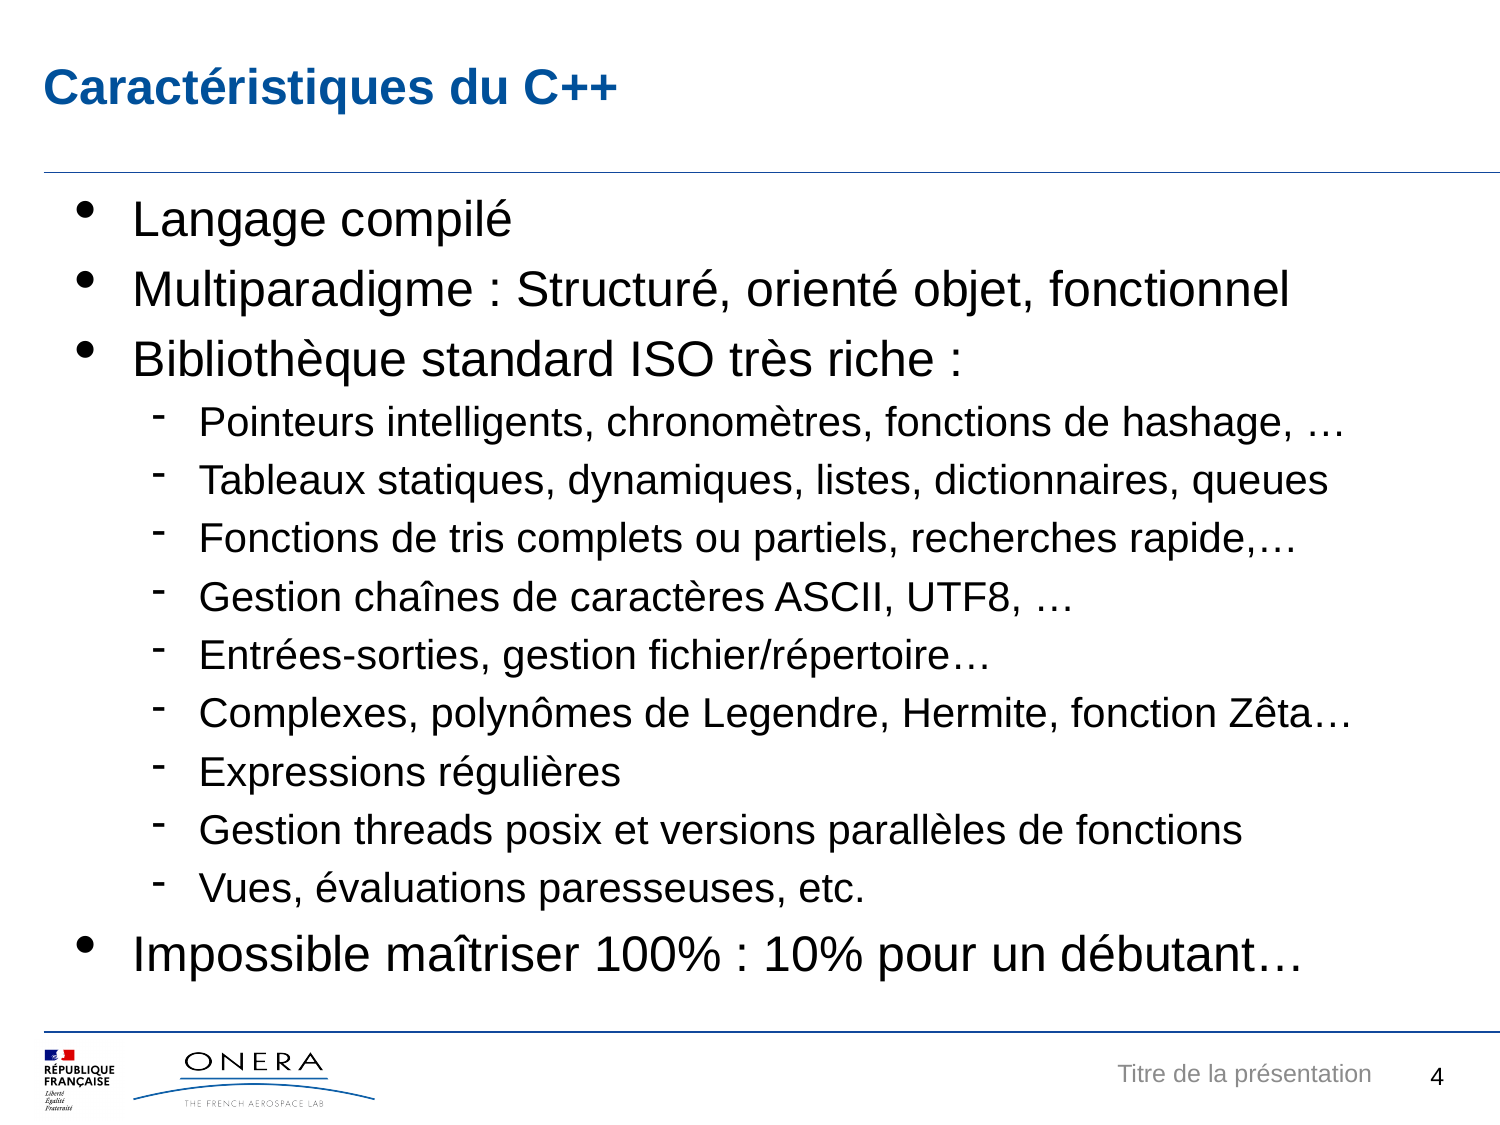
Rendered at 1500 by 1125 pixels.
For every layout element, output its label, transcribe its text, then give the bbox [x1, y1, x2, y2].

text_box Caractéristiques du C++ [43, 0, 1486, 169]
picture [34, 1039, 125, 1121]
text_box <numéro> [1374, 1025, 1500, 1125]
text_box Langage compilé Multiparadigme : Structuré, orienté objet, fonctionnel Bibliothèque standard ISO très riche : Pointeurs intelligents, chronomètres, fonctions de hashage, … Tableaux statiques, dynamiques, listes, dictionnaires, queues Fonctions de tris complets ou partiels, recherches rapide,… Gestion chaînes de caractères ASCII, UTF8, … Entrées-sorties, gestion fichier/répertoire… Complexes, polynômes de Legendre, Hermite, fonction Zêta… Expressions régulières Gestion threads posix et versions parallèles de fonctions Vues, évaluations paresseuses, etc. Impossible maîtriser 100% : 10% pour un débutant… [76, 185, 1364, 1005]
text_box Titre de la présentation [466, 1042, 1388, 1103]
picture [133, 1052, 375, 1107]
